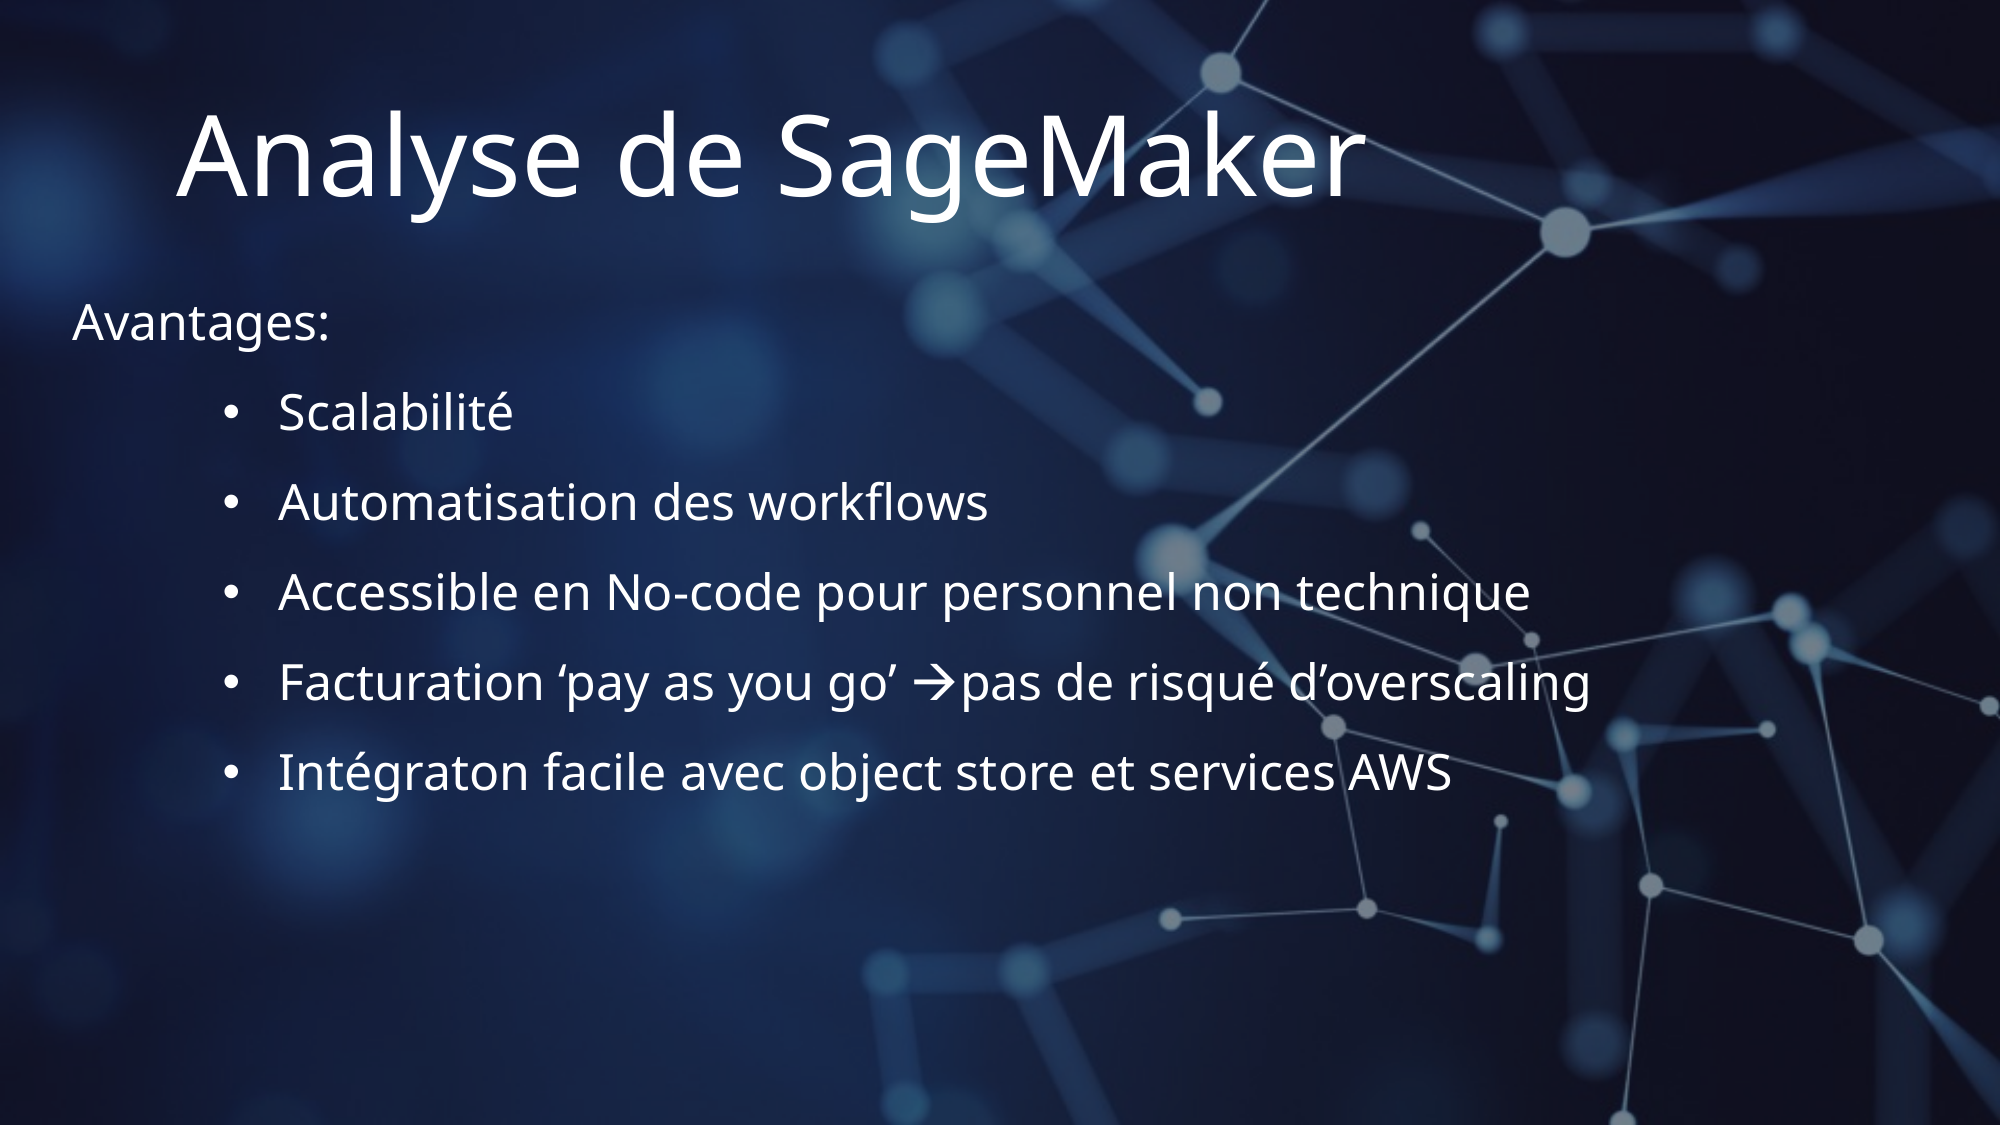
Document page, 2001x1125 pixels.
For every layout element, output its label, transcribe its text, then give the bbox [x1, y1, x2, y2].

text_box Avantages: Scalabilité Automatisation des workflows Accessible en No-code pour personnel non technique Facturation ‘pay as you go’ pas de risqué d’overscaling Intégraton facile avec object store et services AWS [57, 253, 1919, 804]
title Analyse de SageMaker [23, 32, 1524, 222]
picture [0, 0, 2000, 1125]
